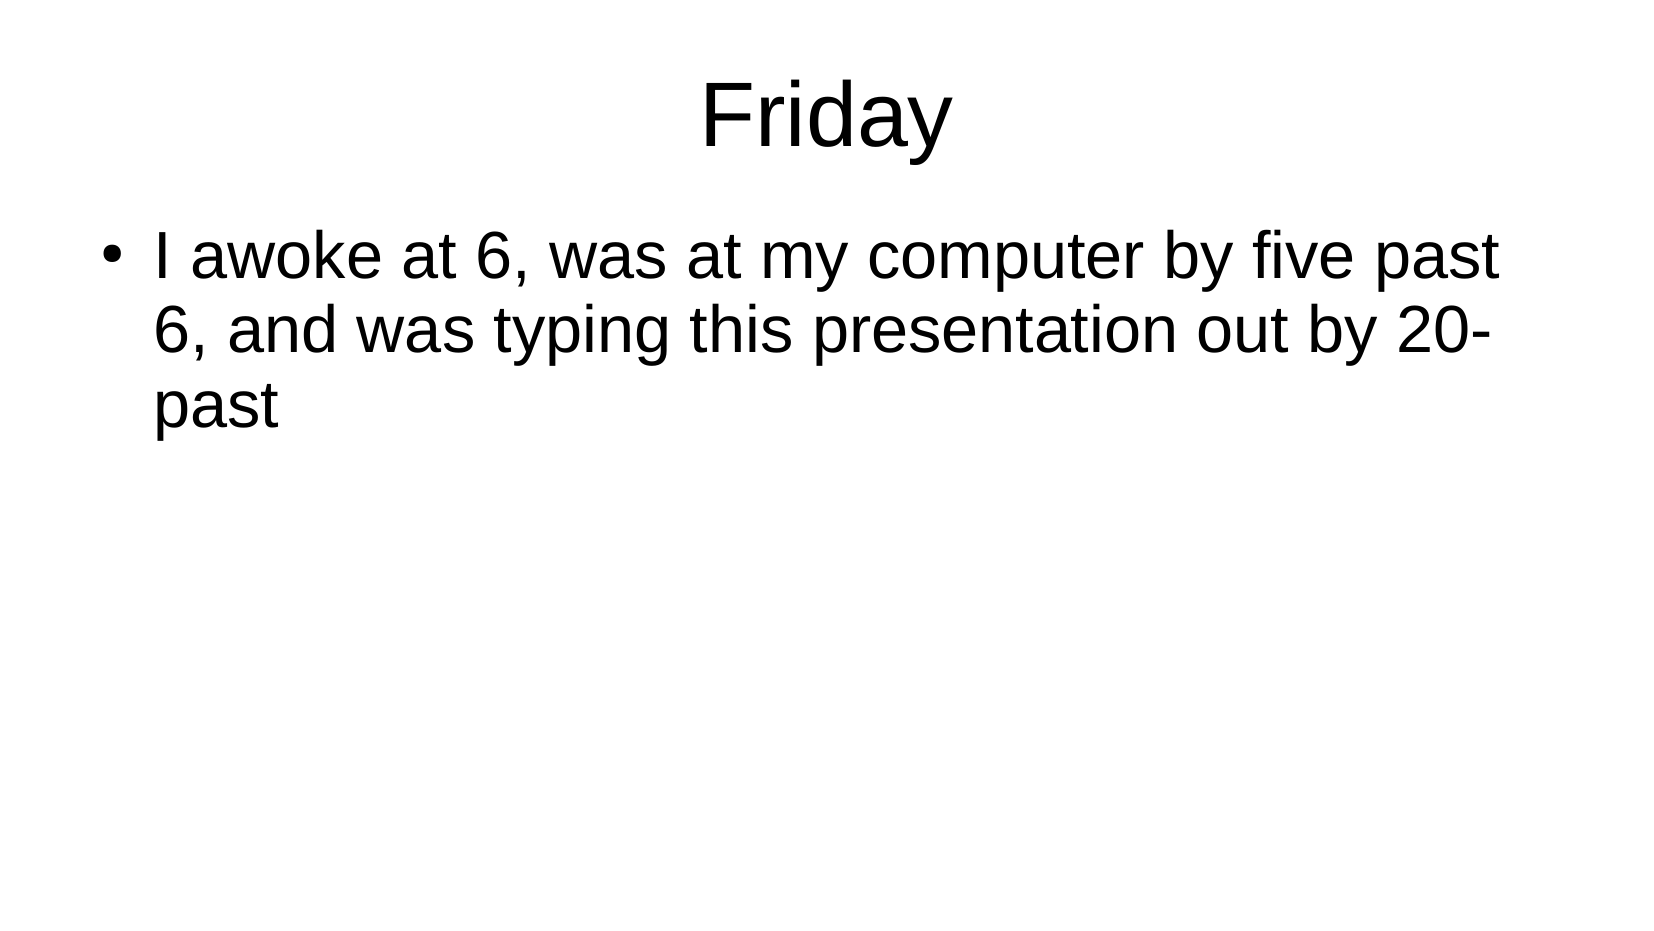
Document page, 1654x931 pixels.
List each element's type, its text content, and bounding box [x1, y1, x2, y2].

list I awoke at 6, was at my computer by five past 6, and was typing this presentation out by 20-past [82, 217, 1571, 758]
title Friday [82, 37, 1571, 193]
